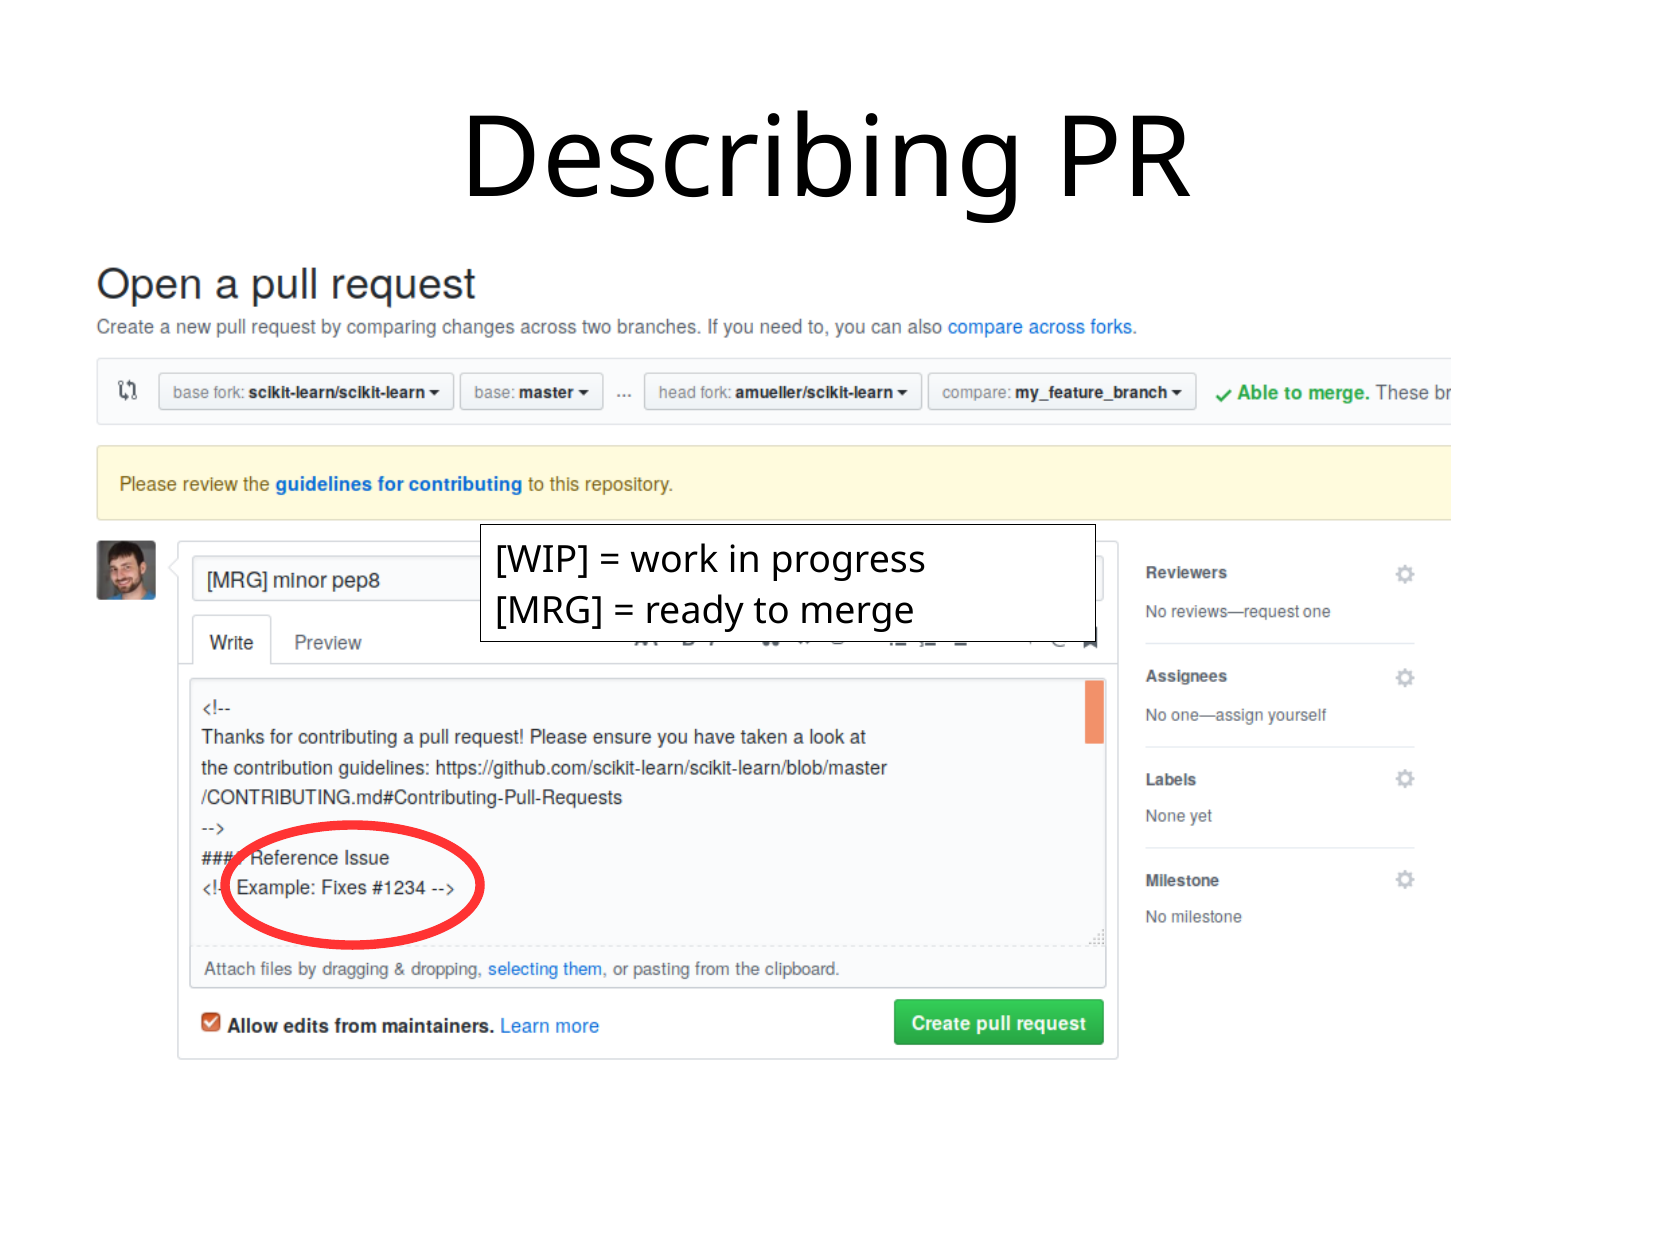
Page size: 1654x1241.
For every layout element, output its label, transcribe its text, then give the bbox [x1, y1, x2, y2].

text_box [WIP] = work in progress [MRG] = ready to merge [480, 524, 1096, 616]
title Describing PR [82, 49, 1571, 257]
picture [90, 249, 1451, 1081]
